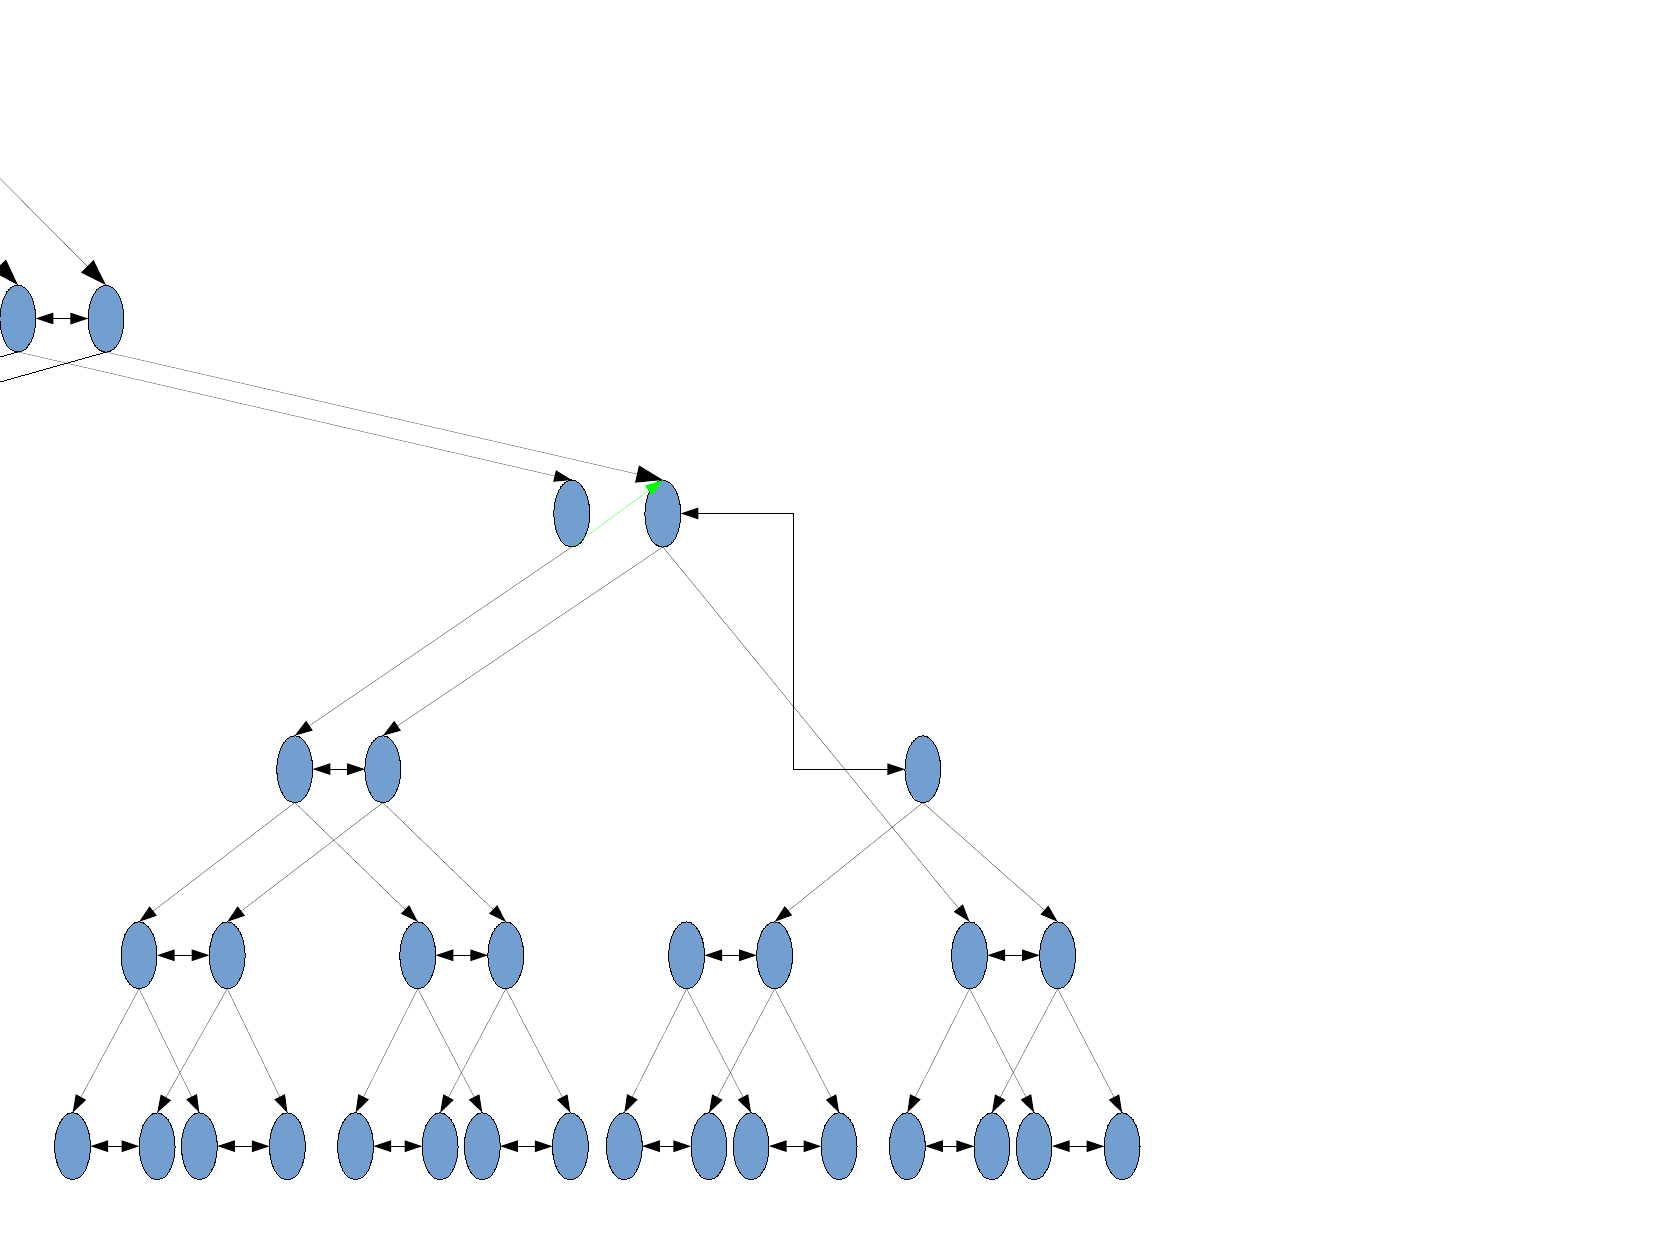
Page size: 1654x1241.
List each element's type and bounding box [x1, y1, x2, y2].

text_box [399, 921, 436, 989]
text_box [464, 1112, 501, 1180]
text_box [668, 921, 705, 989]
text_box [139, 1112, 176, 1180]
text_box [733, 1112, 769, 1180]
text_box [552, 1112, 589, 1180]
text_box [487, 921, 524, 989]
text_box [0, 284, 36, 352]
text_box [553, 479, 590, 547]
text_box [951, 921, 988, 989]
text_box [821, 1112, 858, 1180]
text_box [121, 921, 157, 989]
text_box [269, 1112, 306, 1180]
text_box [54, 1112, 91, 1180]
text_box [974, 1112, 1010, 1180]
text_box [644, 480, 681, 547]
text_box [691, 1112, 727, 1180]
text_box [1039, 921, 1076, 989]
text_box [88, 285, 124, 352]
text_box [889, 1112, 926, 1180]
text_box [422, 1112, 459, 1180]
text_box [606, 1112, 643, 1180]
text_box [337, 1112, 374, 1180]
text_box [904, 735, 941, 803]
text_box [181, 1112, 218, 1180]
text_box [364, 735, 401, 803]
text_box [1016, 1112, 1052, 1180]
text_box [1104, 1112, 1141, 1180]
text_box [574, 539, 584, 547]
text_box [756, 921, 793, 989]
text_box [276, 735, 313, 803]
text_box [209, 921, 246, 989]
